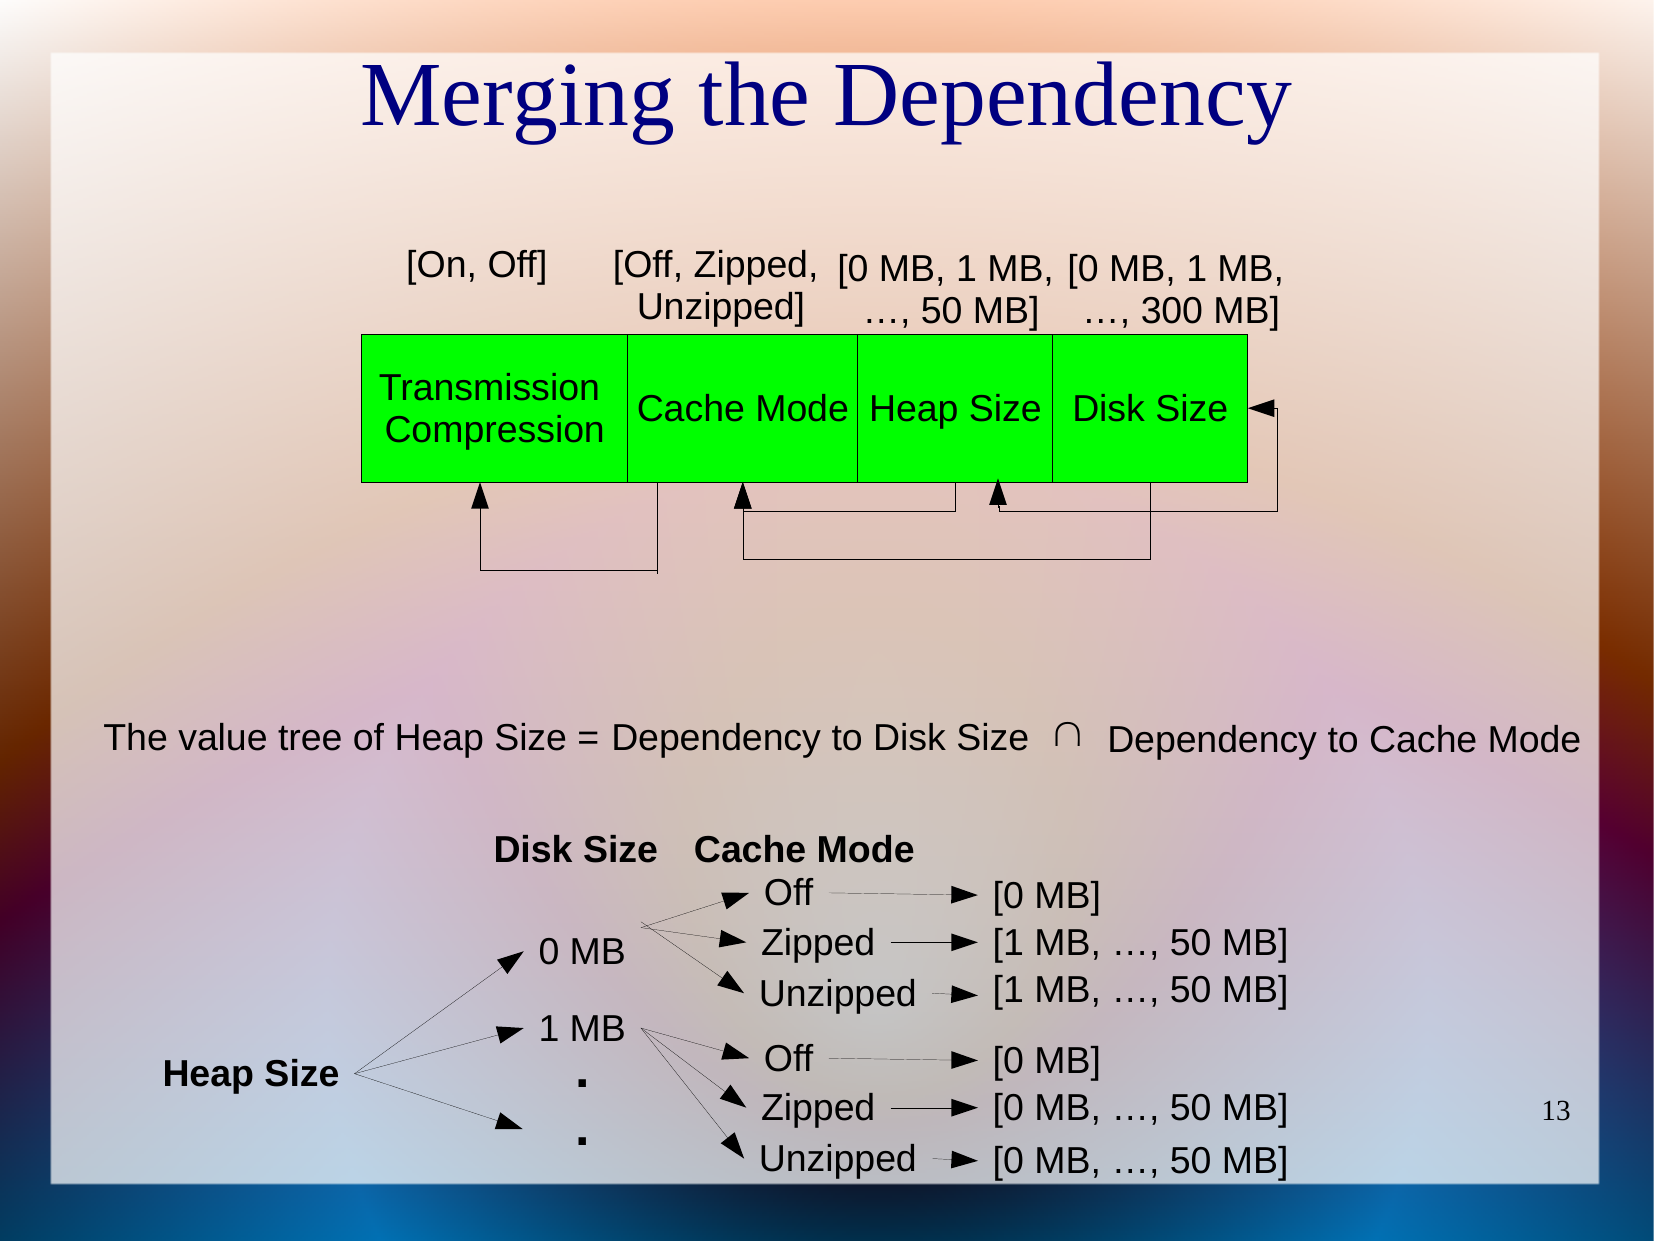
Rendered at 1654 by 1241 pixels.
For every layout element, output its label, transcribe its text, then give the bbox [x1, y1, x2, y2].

text_box . . [561, 1057, 606, 1165]
text_box The value tree of Heap Size = [88, 708, 616, 766]
text_box [0 MB] [977, 1032, 1116, 1089]
text_box 0 MB [523, 922, 641, 980]
text_box Disk Size [1052, 339, 1248, 483]
text_box [Off, Zipped, Unzipped] [598, 236, 844, 336]
text_box [1 MB, …, 50 MB] [977, 961, 1304, 1018]
text_box Unzipped [744, 1130, 933, 1188]
text_box [0 MB, …, 50 MB] [978, 1079, 1304, 1132]
text_box Cache Mode [627, 336, 857, 483]
text_box [0 MB, 1 MB, …, 300 MB] [1052, 239, 1300, 339]
text_box Zipped [746, 1079, 891, 1130]
text_box [0 MB] [977, 866, 1116, 913]
text_box Off [749, 864, 829, 913]
text_box [1 MB, …, 50 MB] [977, 913, 1304, 961]
text_box Dependency to Cache Mode [1092, 710, 1598, 768]
text_box Zipped [746, 913, 891, 964]
text_box Unzipped [744, 964, 933, 1022]
text_box [On, Off] [391, 236, 563, 294]
text_box Heap Size [147, 1045, 355, 1103]
text_box Dependency to Disk Size [616, 708, 1046, 766]
text_box Off [749, 1029, 829, 1079]
text_box [0 MB, …, 50 MB] [978, 1132, 1304, 1190]
picture [0, 0, 1654, 1241]
text_box [0 MB, 1 MB, …, 50 MB] [822, 239, 1052, 339]
text_box 1 MB [523, 999, 641, 1057]
text_box Cache Mode [679, 820, 930, 878]
chart [1046, 709, 1090, 756]
text_box Transmission Compression [361, 334, 627, 483]
text_box Heap Size [857, 339, 1052, 483]
title Merging the Dependency [82, 0, 1571, 198]
text_box Disk Size [478, 820, 674, 878]
